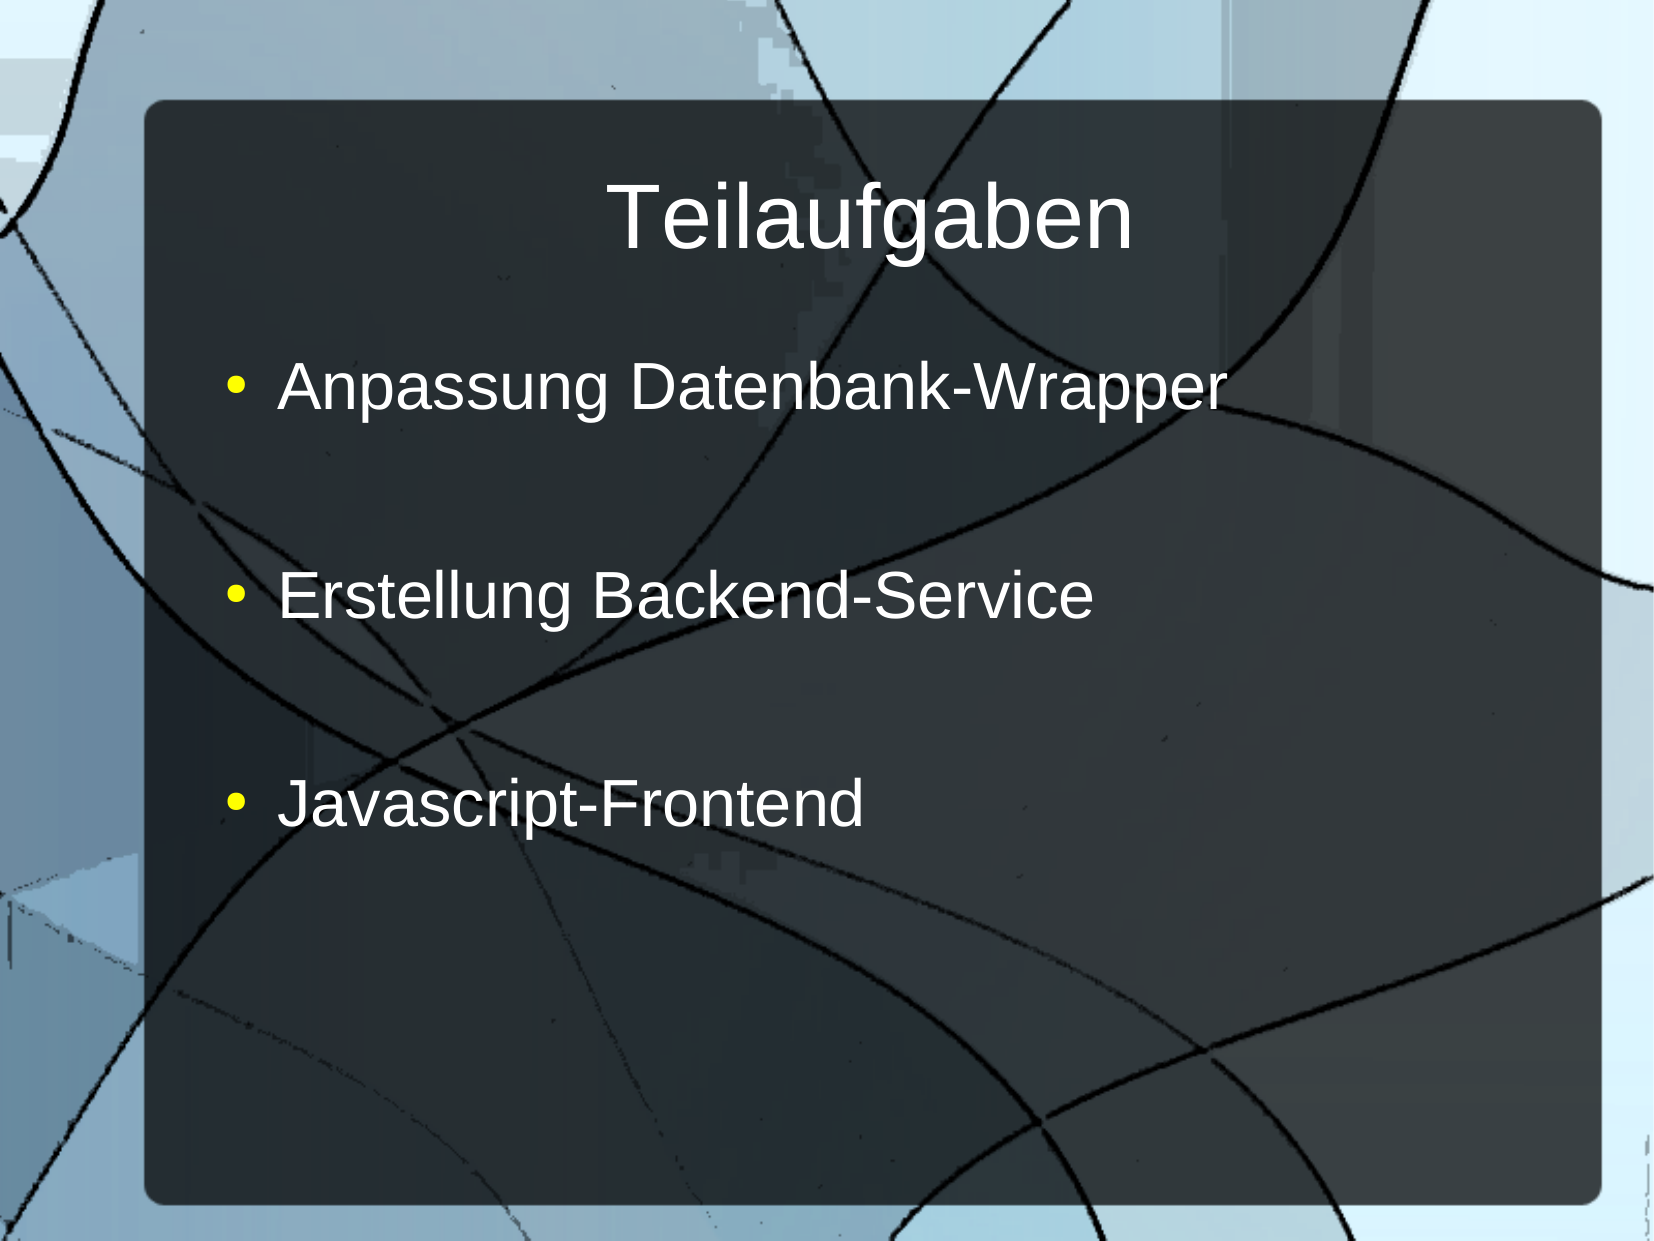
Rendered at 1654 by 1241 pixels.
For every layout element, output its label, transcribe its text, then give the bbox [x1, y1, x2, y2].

title Teilaufgaben [159, 108, 1583, 325]
picture [0, 0, 1654, 1241]
list Anpassung Datenbank-Wrapper Erstellung Backend-Service Javascript-Frontend [206, 349, 1571, 1034]
